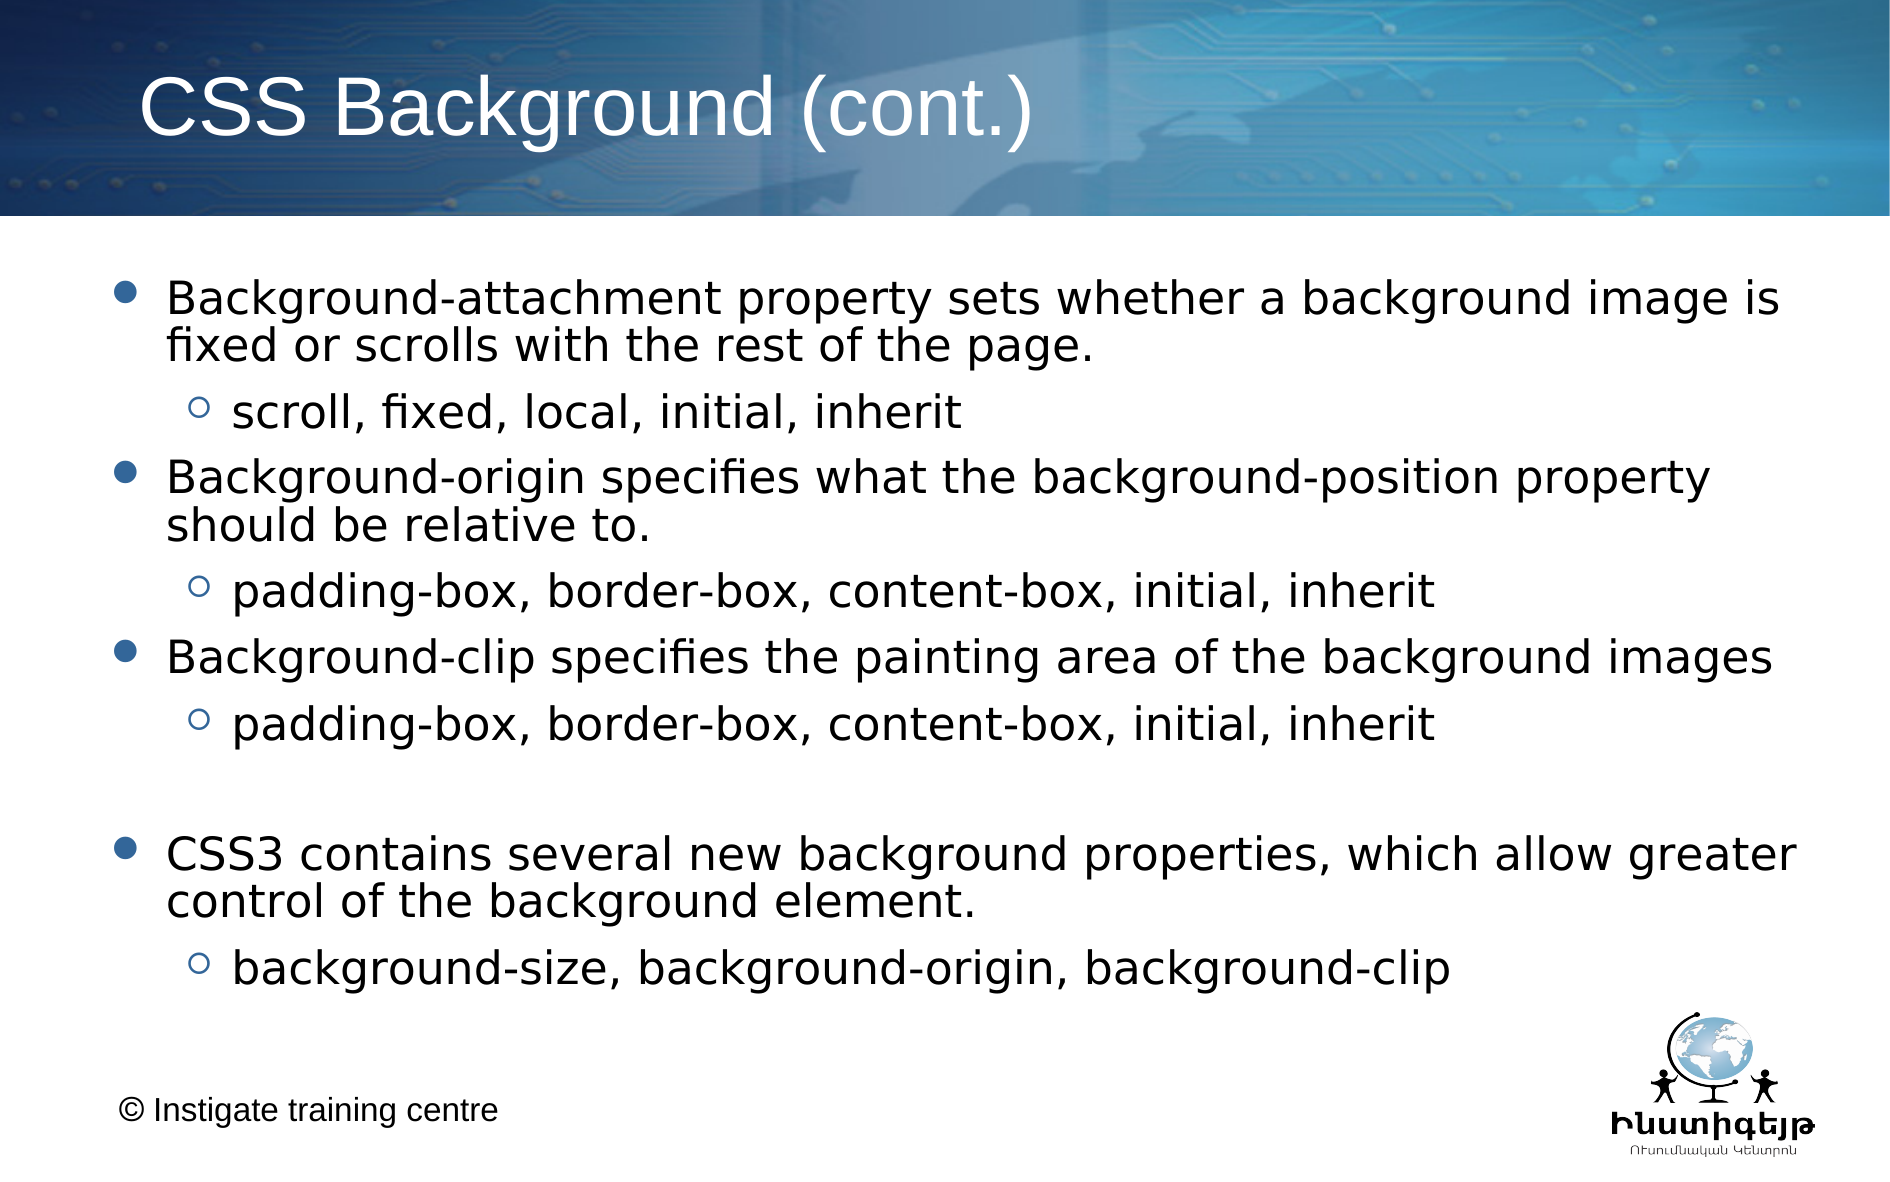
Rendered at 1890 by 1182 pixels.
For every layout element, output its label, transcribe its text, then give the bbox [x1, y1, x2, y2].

picture [0, 0, 1890, 216]
list Background-attachment property sets whether a background image is fixed or scrolls with the rest of the page. scroll, fixed, local, initial, inherit Background-origin specifies what the background-position property should be relative to. padding-box, border-box, content-box, initial, inherit Background-clip specifies the painting area of the background images padding-box, border-box, content-box, initial, inherit CSS3 contains several new background properties, which allow greater control of the background element. background-size, background-origin, background-clip [110, 276, 1838, 303]
picture [1612, 1012, 1815, 1157]
